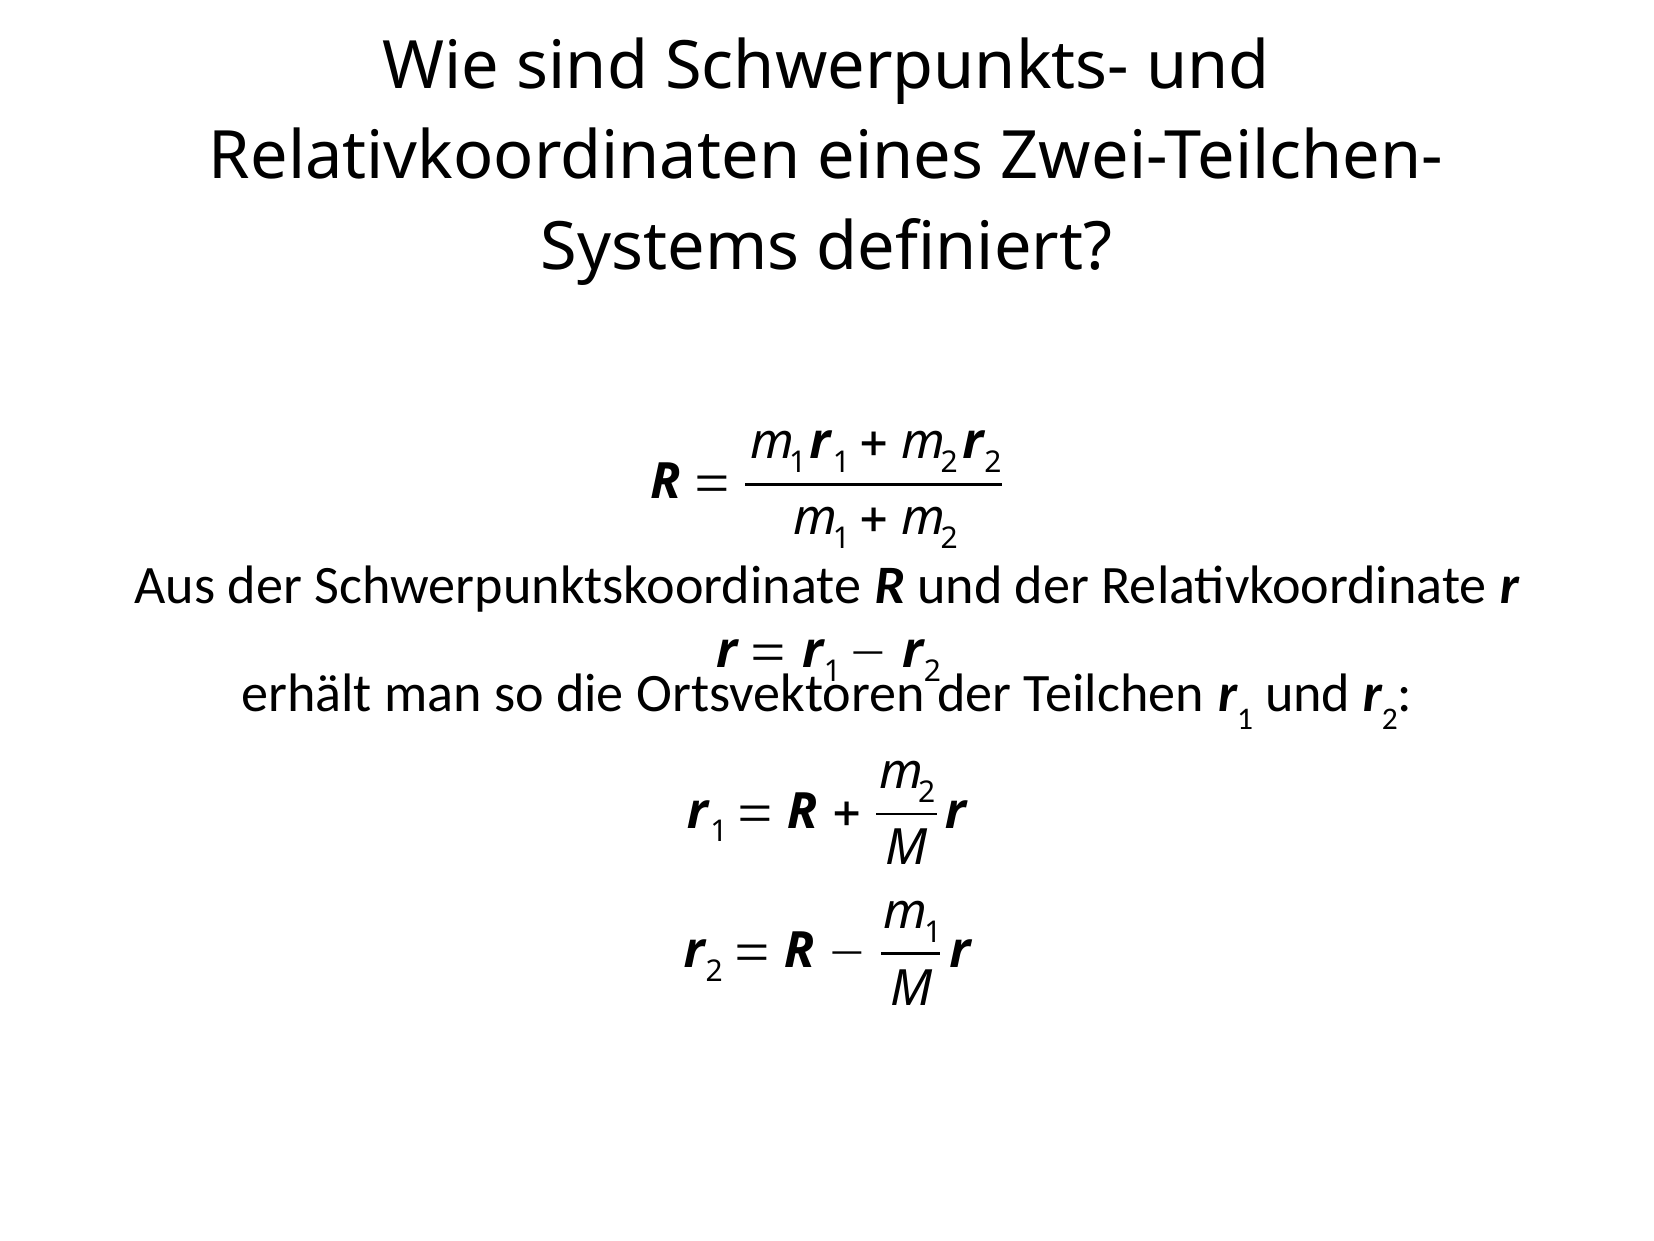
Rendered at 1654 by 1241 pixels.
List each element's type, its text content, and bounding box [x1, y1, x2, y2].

title Wie sind Schwerpunkts- und Relativkoordinaten eines Zwei-Teilchen-Systems definiert? [82, 49, 1571, 257]
chart [708, 620, 946, 690]
chart [675, 741, 978, 1019]
chart [642, 411, 1012, 557]
subtitle Aus der Schwerpunktskoordinate R und der Relativkoordinate r erhält man so die Ortsvektoren der Teilchen r1 und r2: [82, 290, 1571, 1010]
